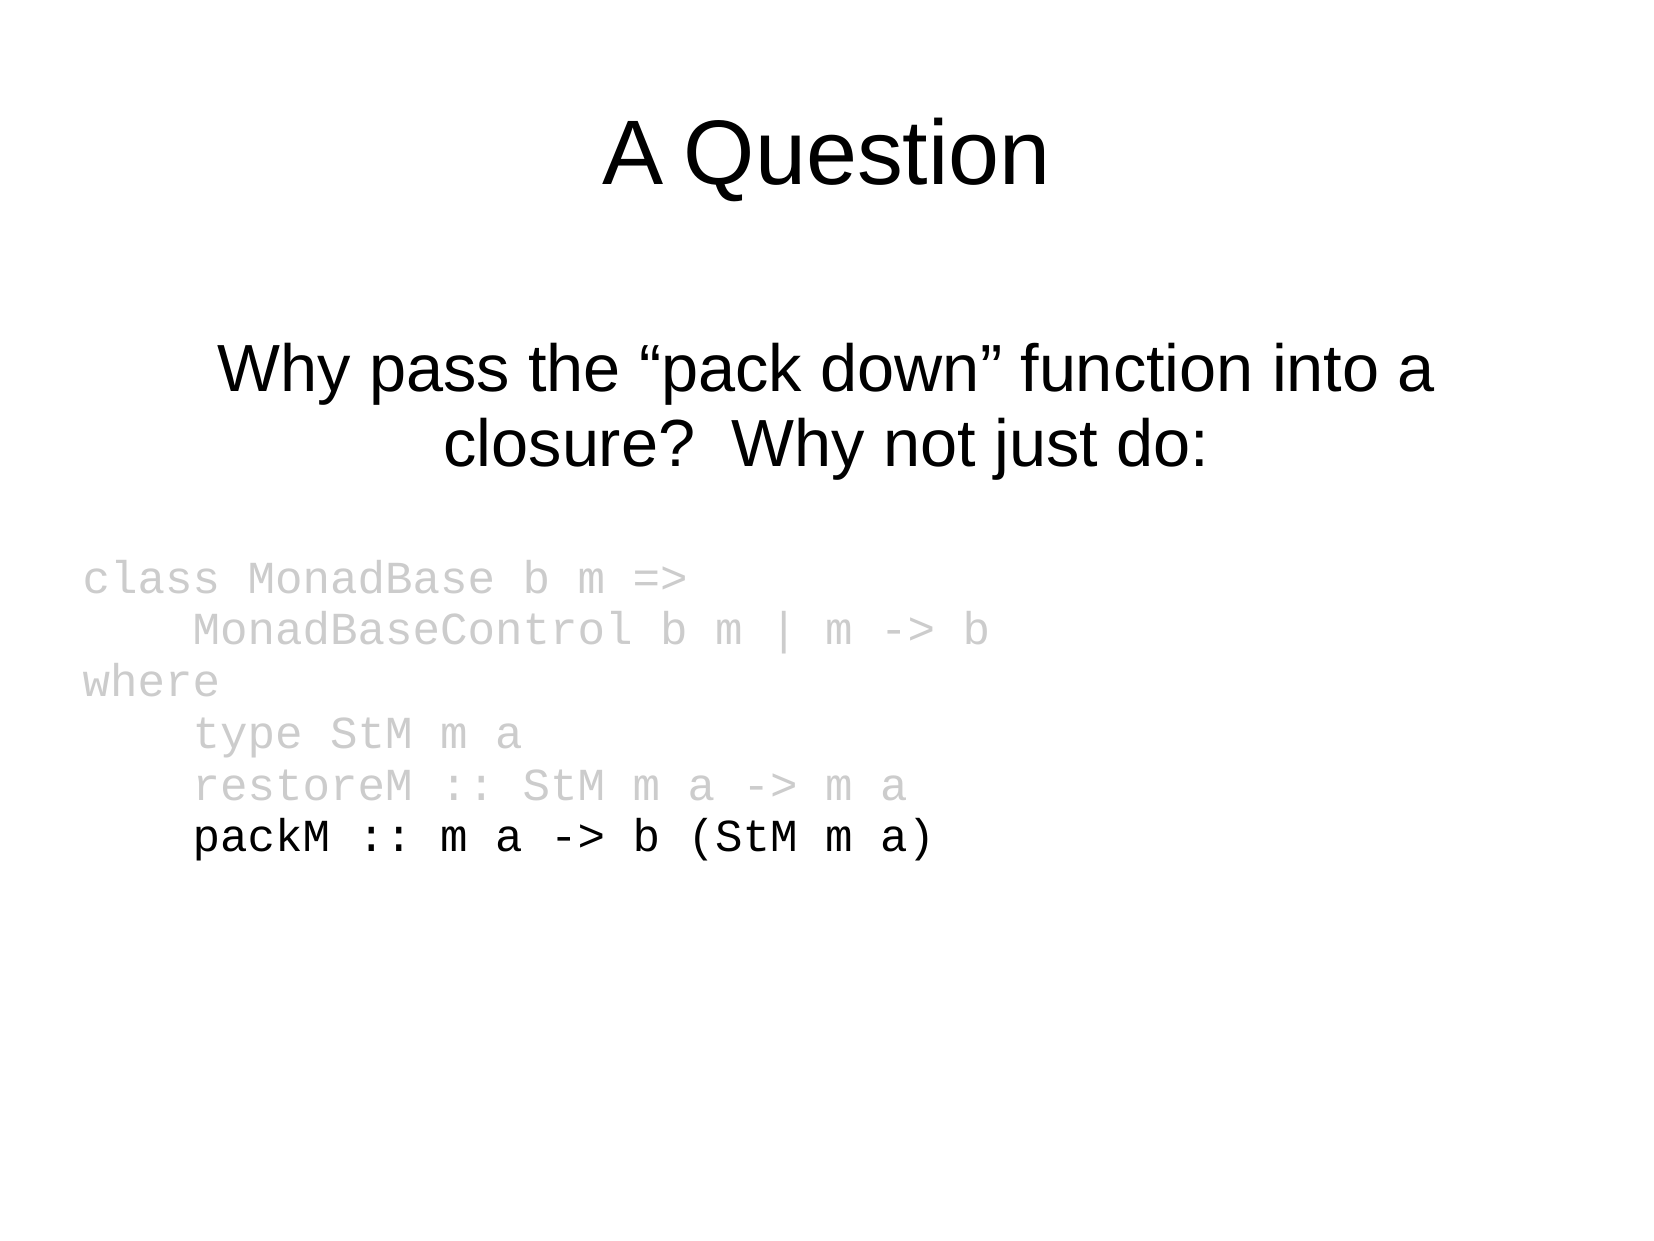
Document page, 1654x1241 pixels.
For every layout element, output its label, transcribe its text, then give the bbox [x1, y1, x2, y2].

title A Question [82, 49, 1571, 257]
subtitle Why pass the “pack down” function into a closure? Why not just do: class MonadBase b m => MonadBaseControl b m | m -> b where type StM m a restoreM :: StM m a -> m a packM :: m a -> b (StM m a) [82, 290, 1571, 1010]
